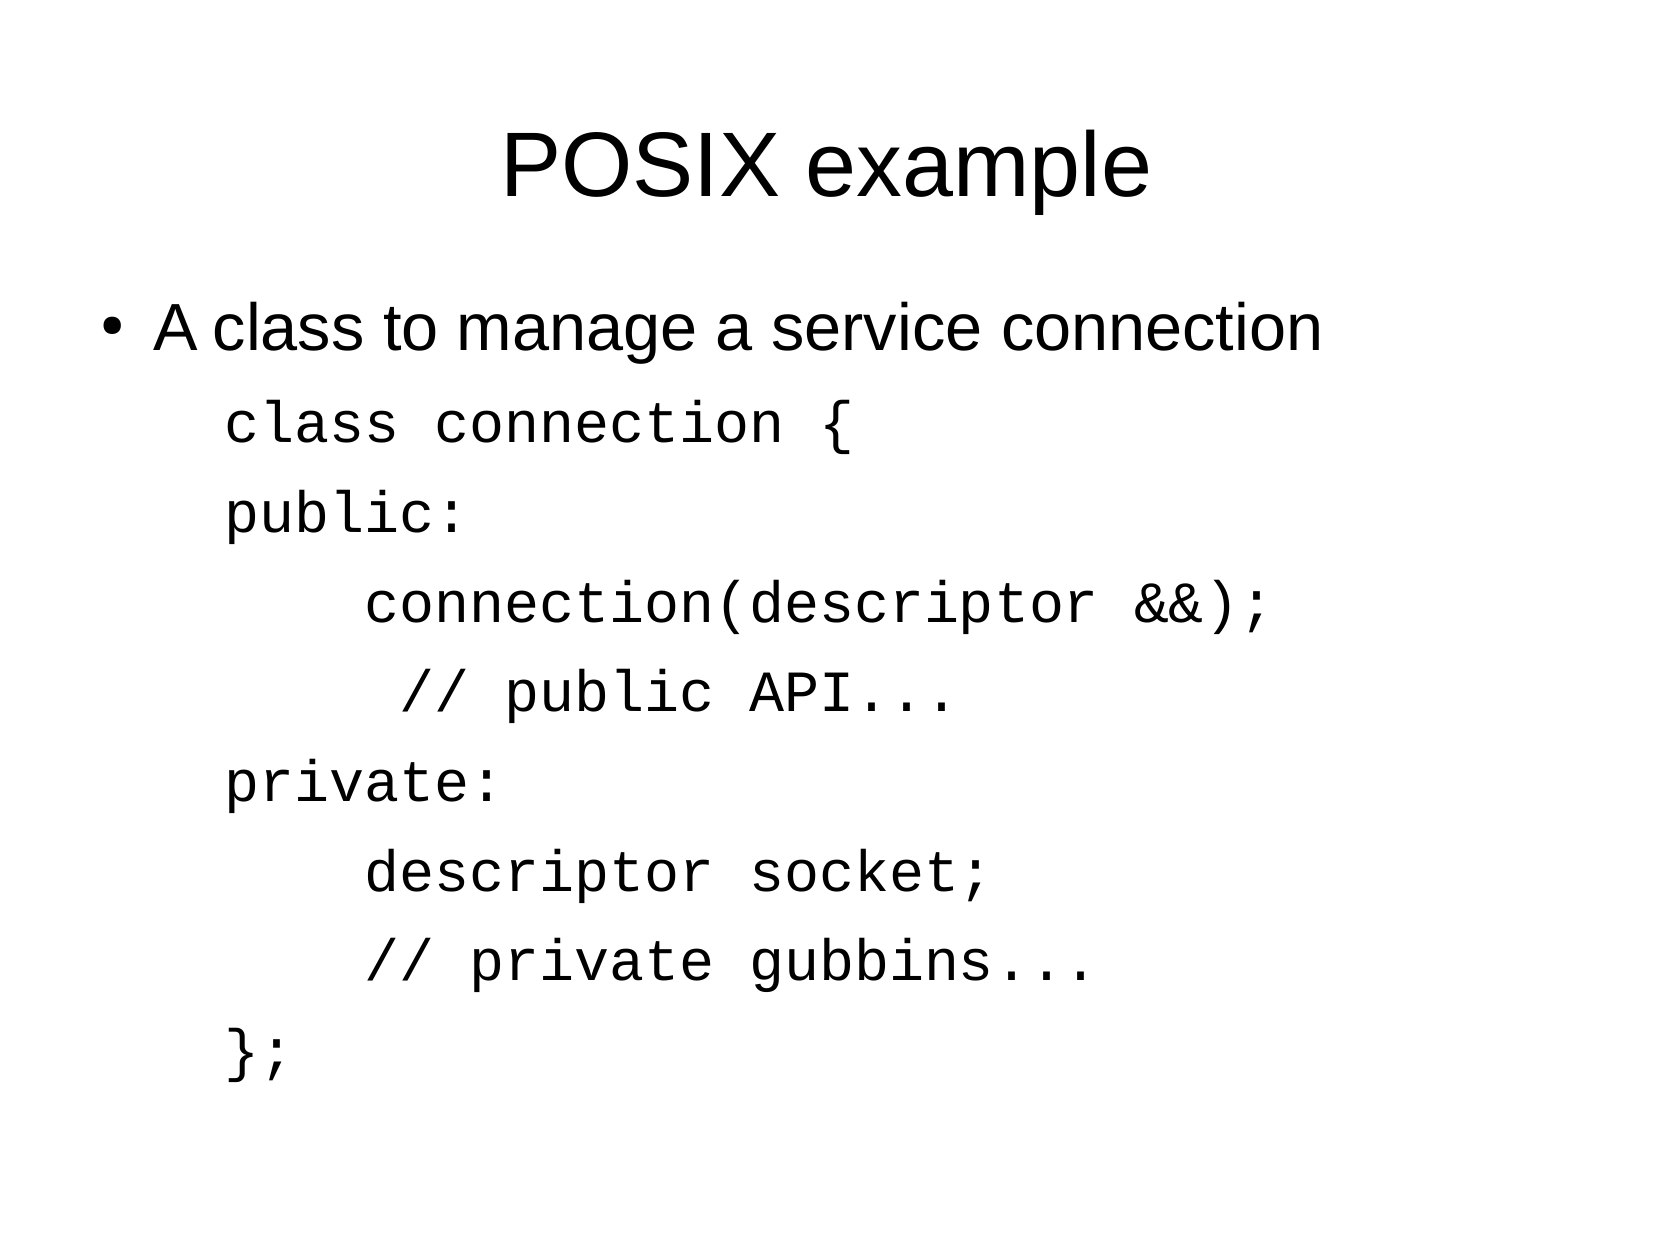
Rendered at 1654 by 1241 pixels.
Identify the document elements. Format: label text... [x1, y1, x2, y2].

list A class to manage a service connection class connection { public: connection(descriptor &&); // public API... private: descriptor socket; // private gubbins... }; [82, 290, 1571, 1109]
title POSIX example [82, 61, 1571, 269]
